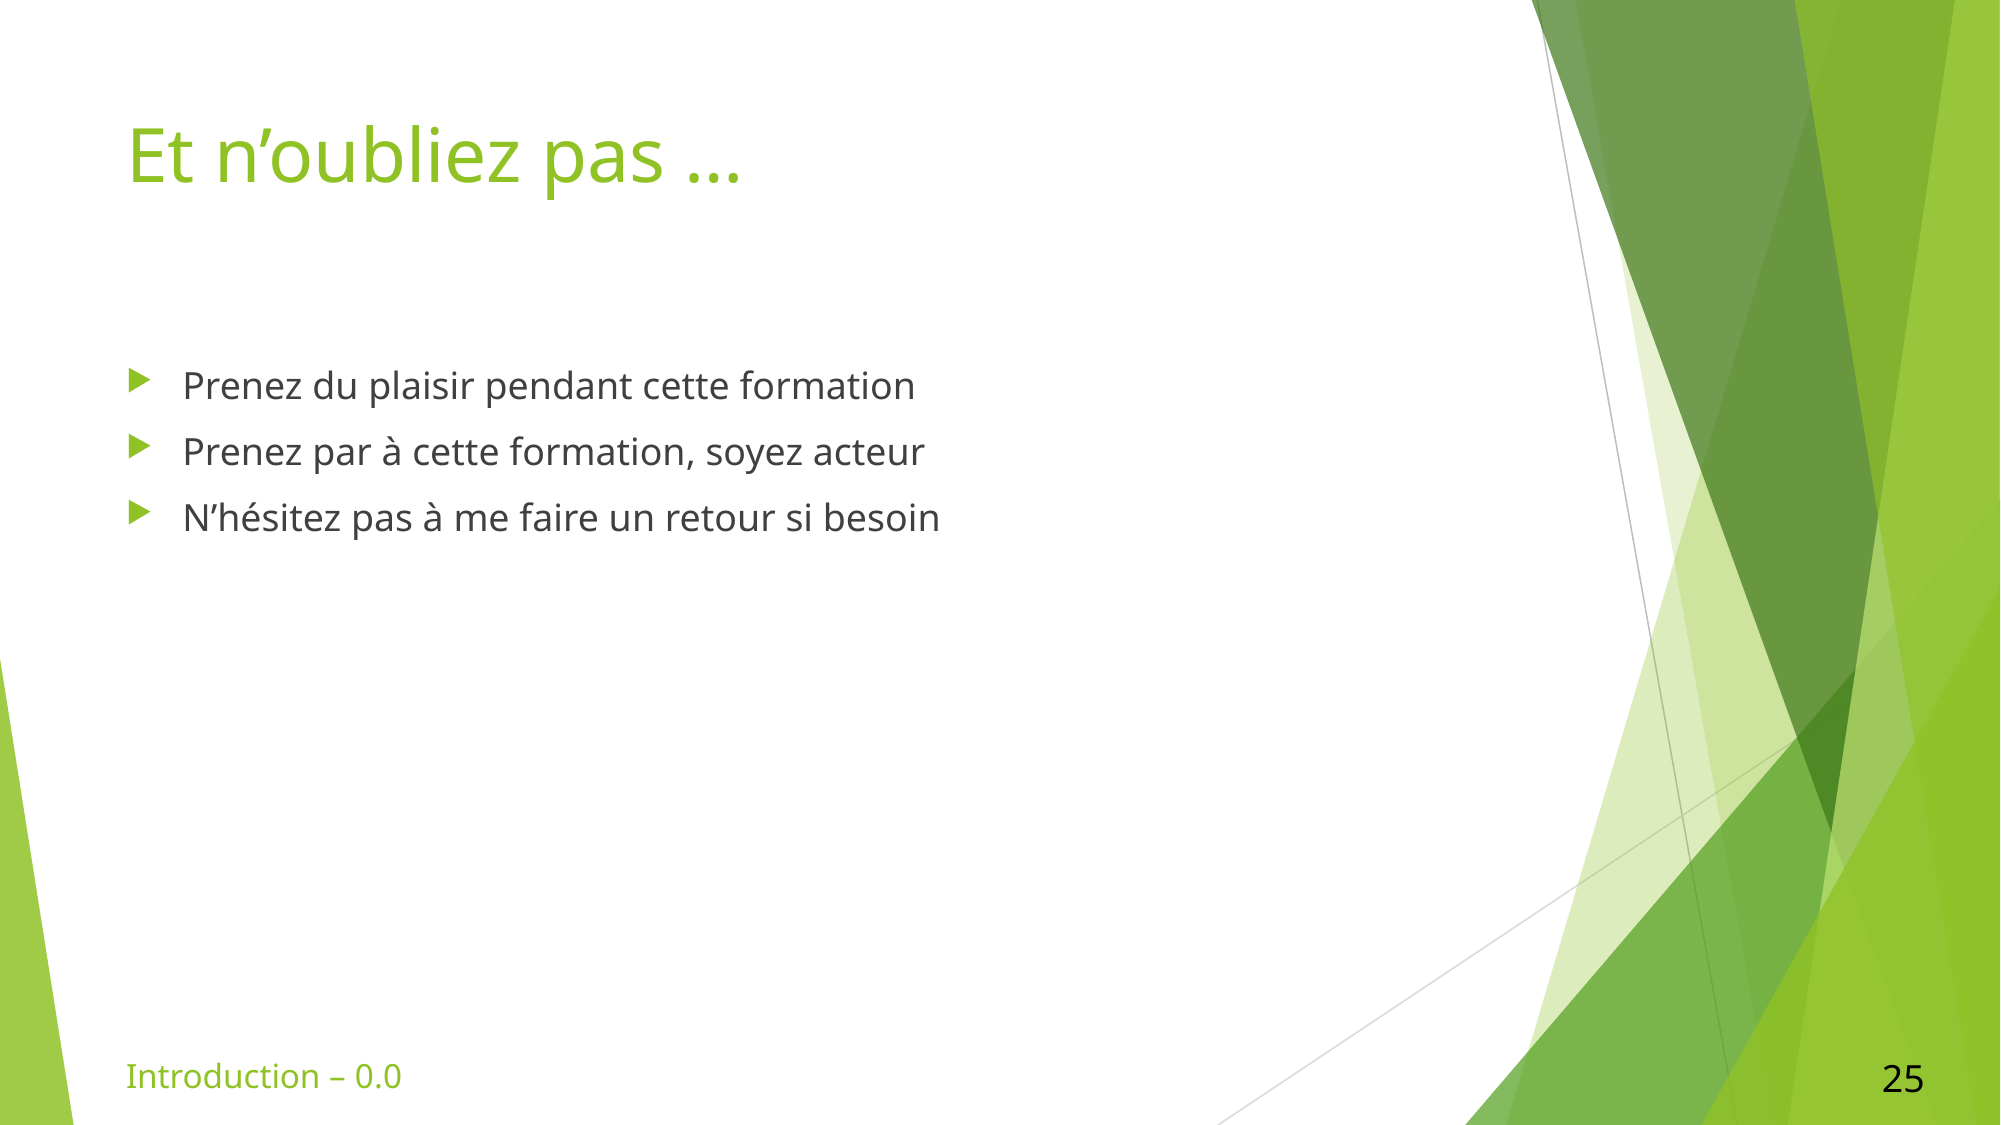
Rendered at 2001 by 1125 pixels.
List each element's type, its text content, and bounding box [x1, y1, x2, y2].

list Prenez du plaisir pendant cette formation Prenez par à cette formation, soyez acteur N’hésitez pas à me faire un retour si besoin [111, 354, 1522, 992]
text_box Introduction – 0.0 [111, 1047, 1094, 1109]
title Et n’oubliez pas … [111, 99, 1522, 317]
text_box [1866, 1047, 1979, 1108]
